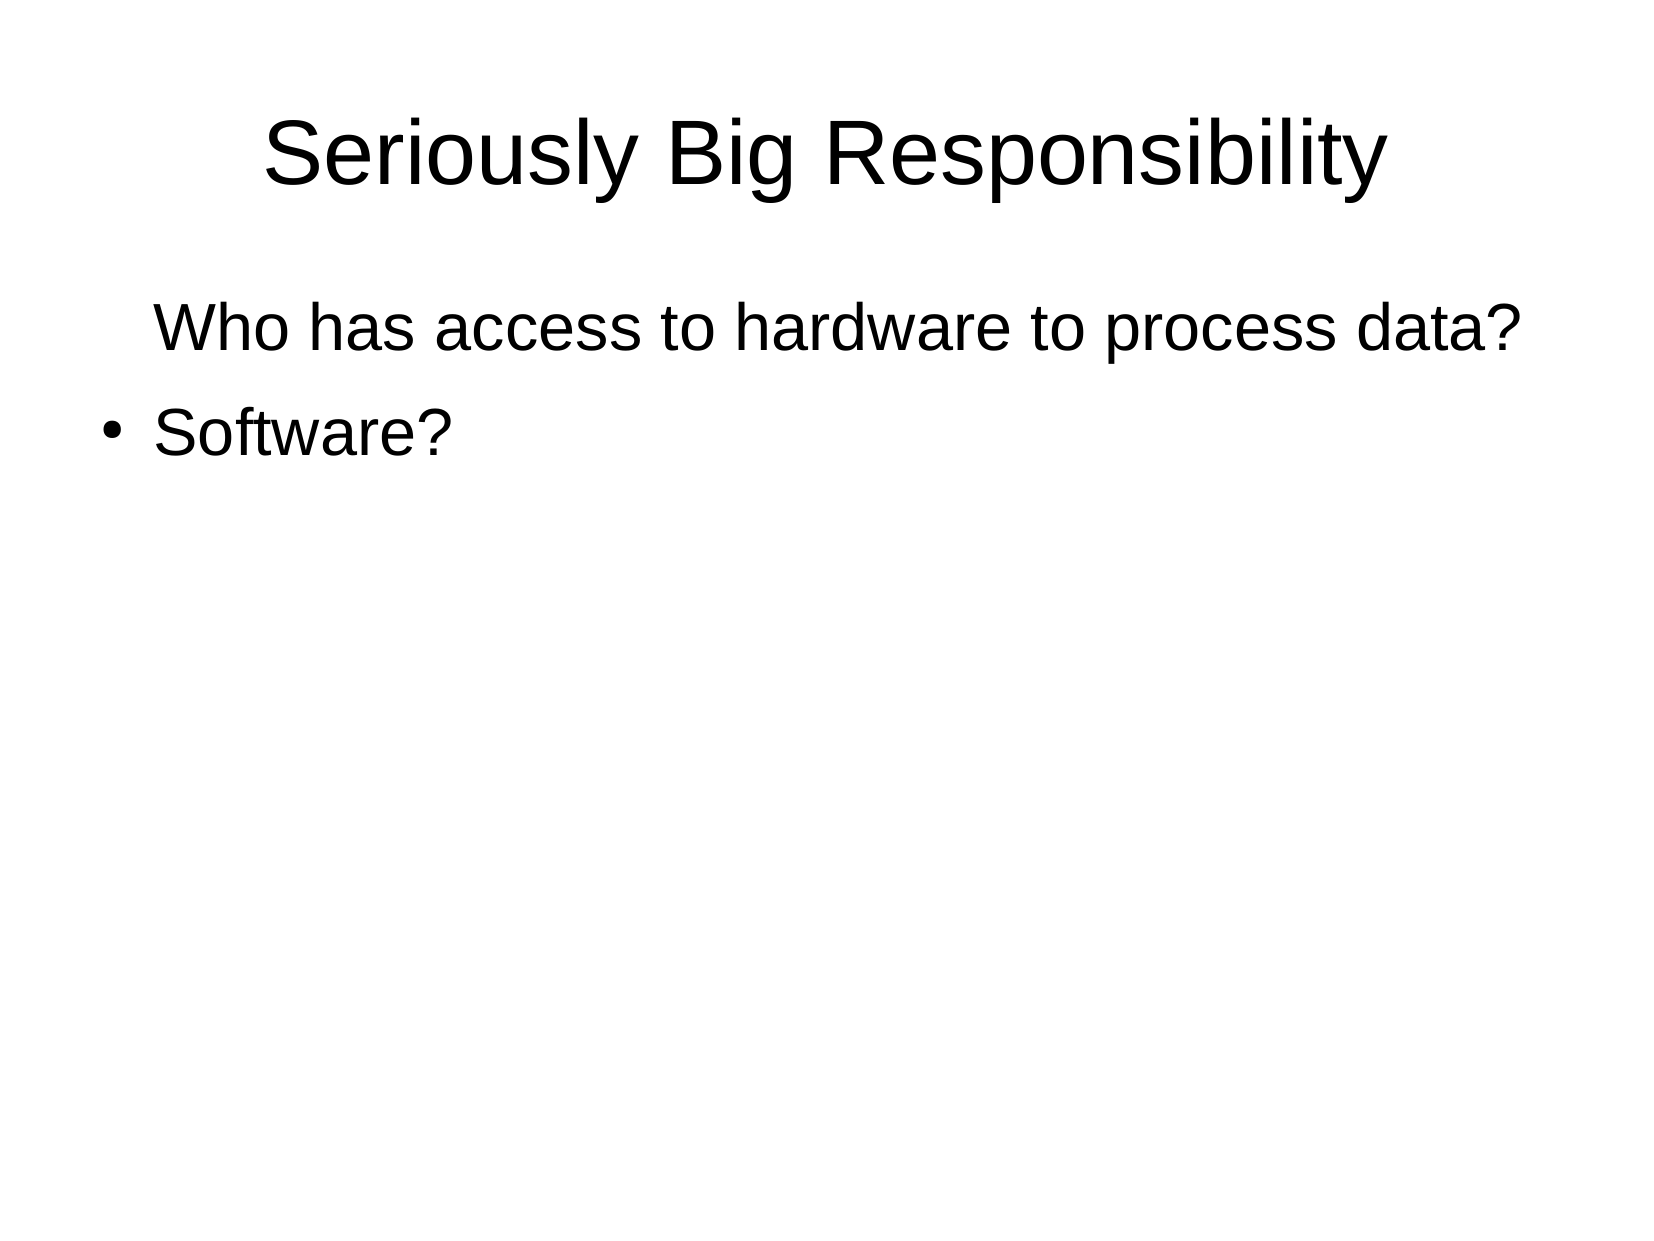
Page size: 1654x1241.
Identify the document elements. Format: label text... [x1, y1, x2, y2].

title Seriously Big Responsibility [82, 49, 1571, 257]
list Who has access to hardware to process data? Software? [82, 290, 1571, 1010]
